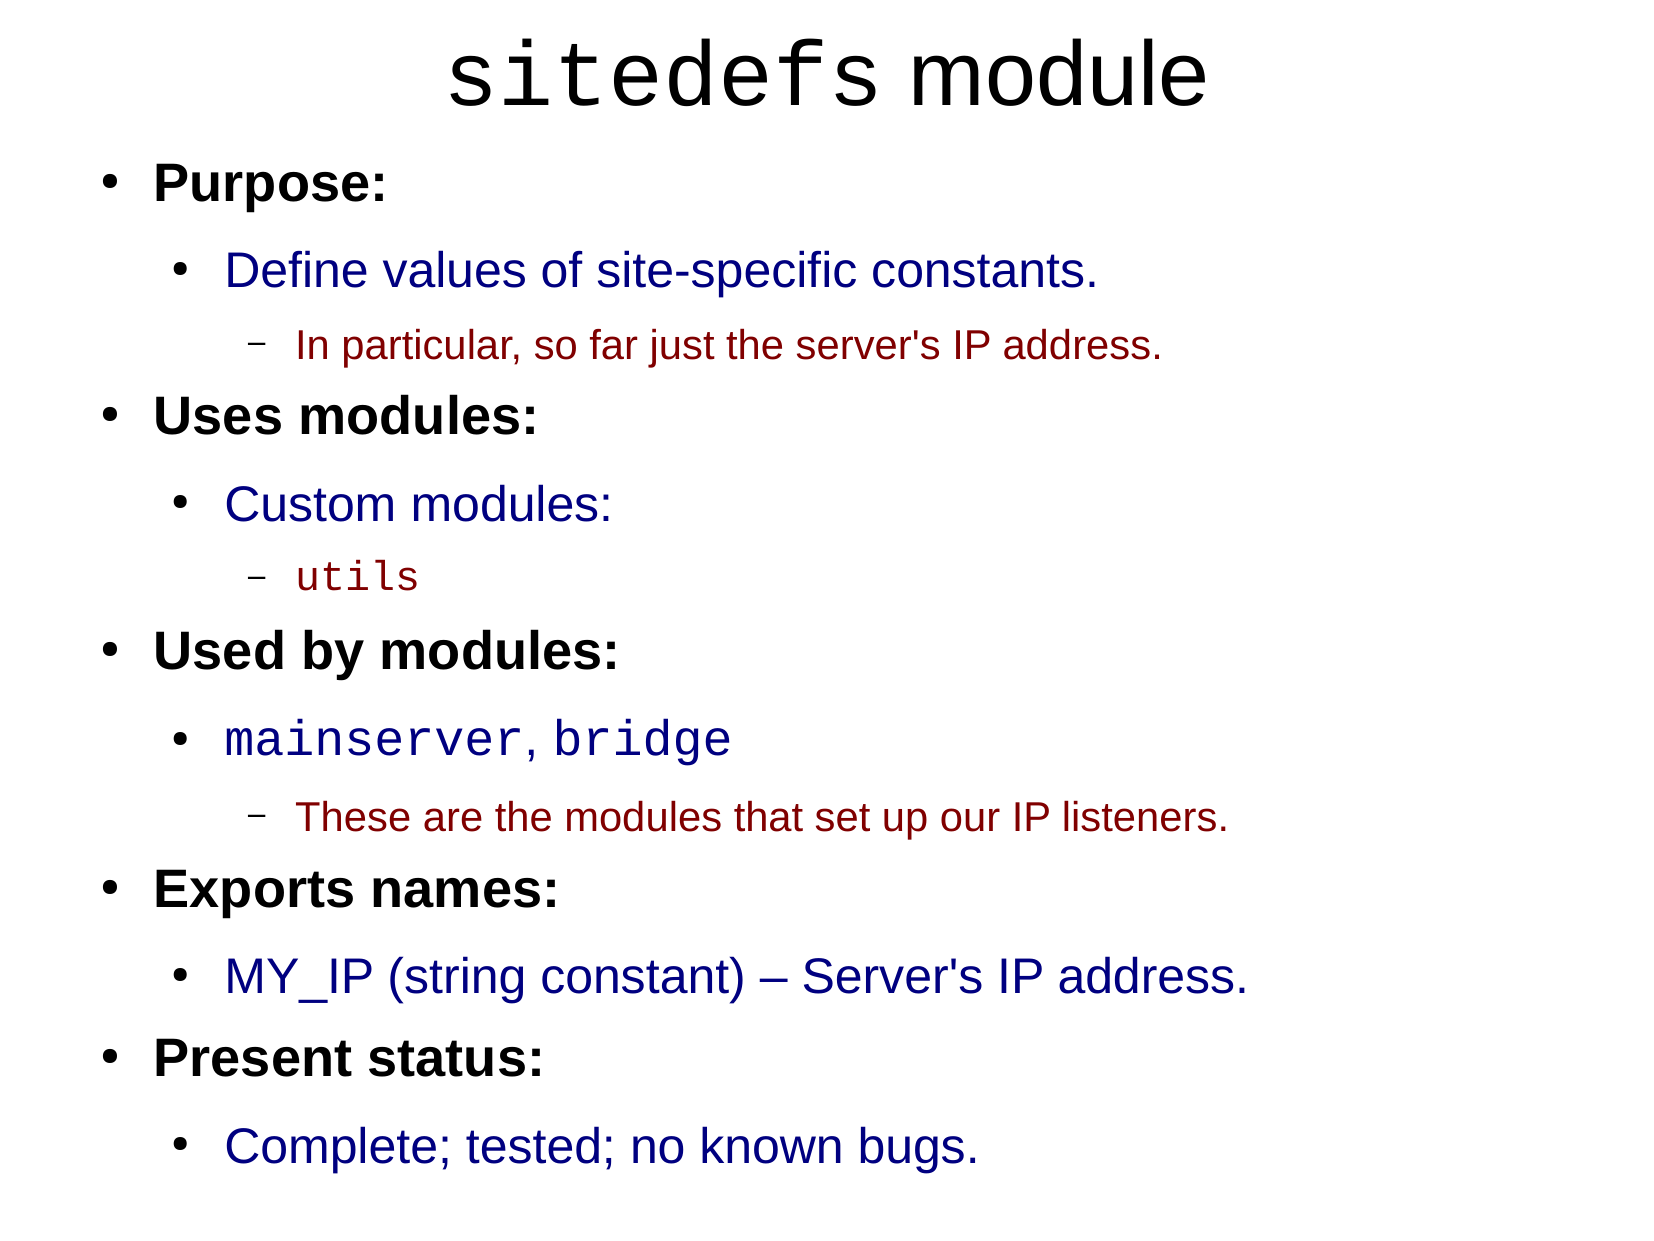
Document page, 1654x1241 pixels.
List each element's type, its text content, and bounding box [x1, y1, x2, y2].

title sitedefs module [82, 22, 1571, 133]
list Purpose: Define values of site-specific constants. In particular, so far just the server's IP address. Uses modules: Custom modules: utils Used by modules: mainserver, bridge These are the modules that set up our IP listeners. Exports names: MY_IP (string constant) – Server's IP address. Present status: Complete; tested; no known bugs. [82, 152, 1571, 1178]
